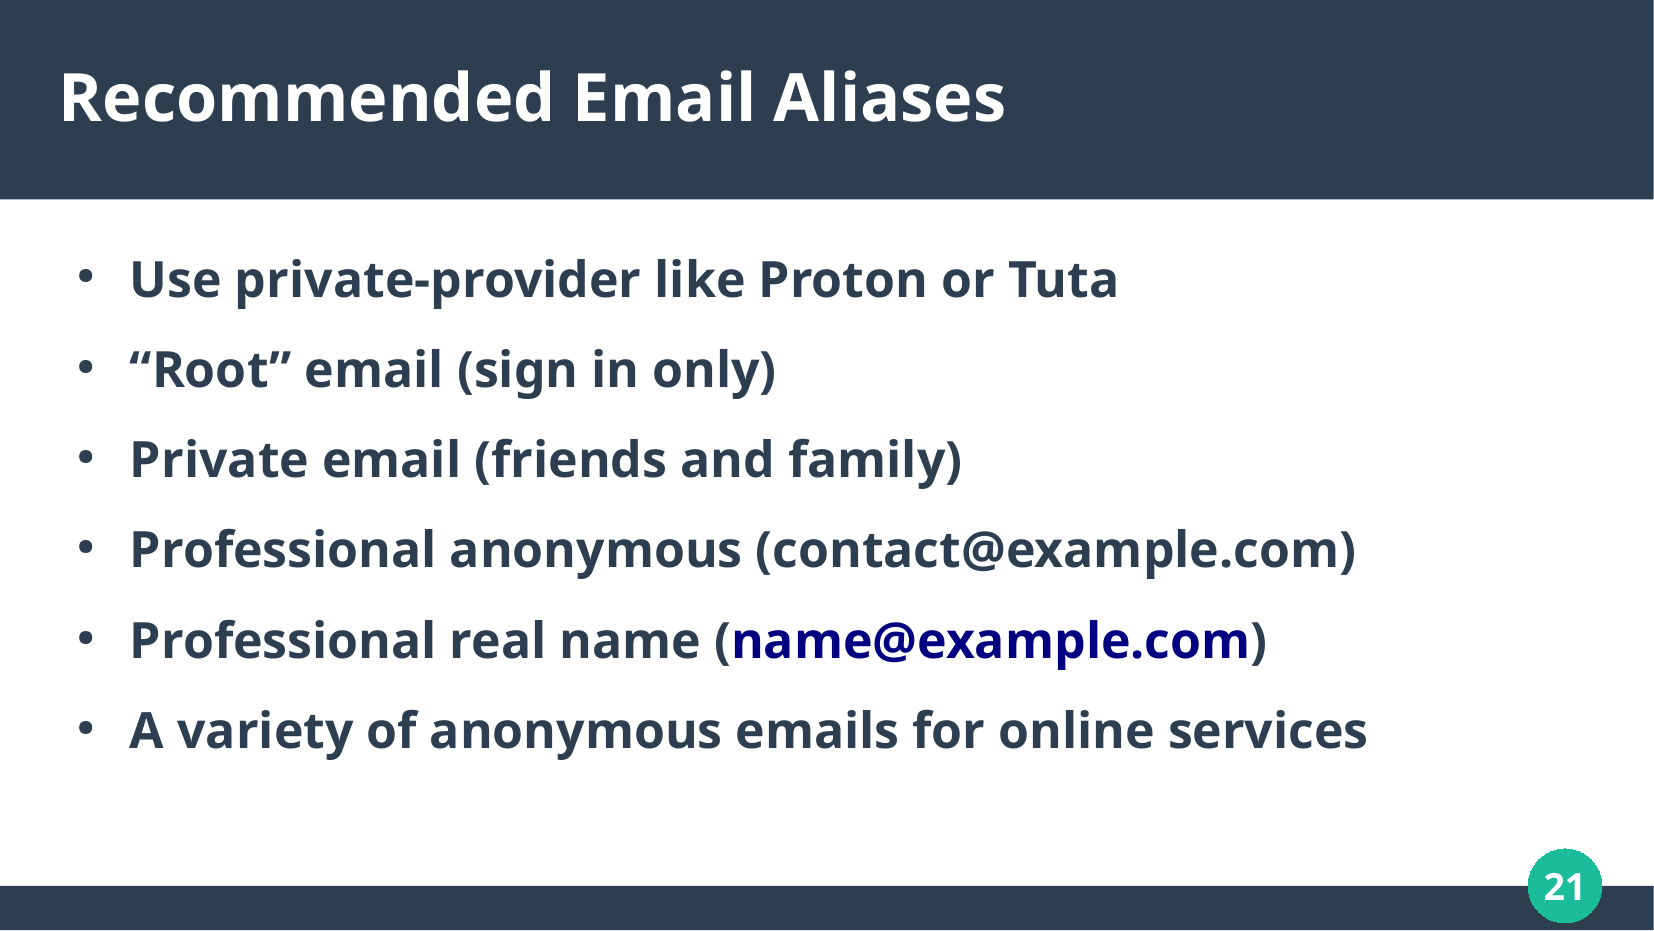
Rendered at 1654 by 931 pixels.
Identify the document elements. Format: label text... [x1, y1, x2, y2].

title Recommended Email Aliases [59, 37, 1595, 155]
list Use private-provider like Proton or Tuta “Root” email (sign in only) Private email (friends and family) Professional anonymous (contact@example.com) Professional real name (name@example.com) A variety of anonymous emails for online services [59, 243, 1595, 864]
